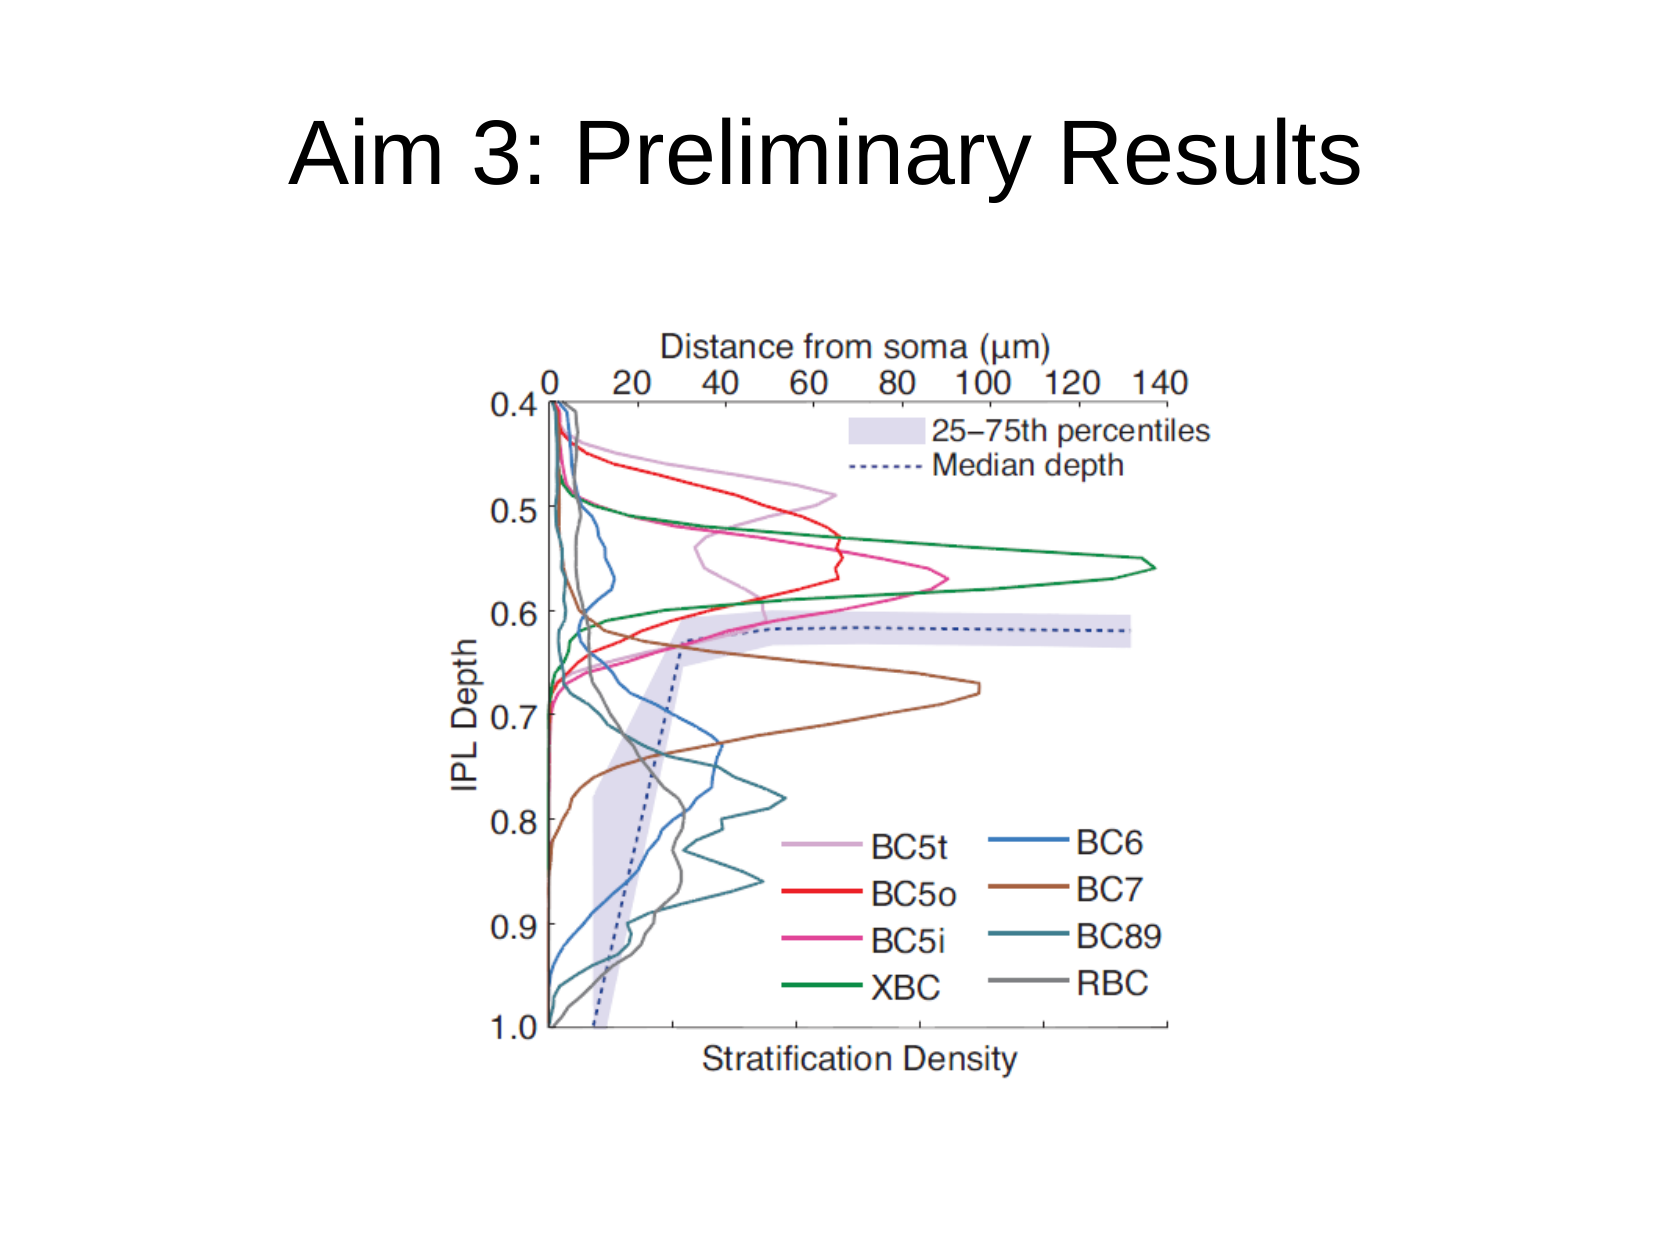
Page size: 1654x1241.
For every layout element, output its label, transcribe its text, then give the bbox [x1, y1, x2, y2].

title Aim 3: Preliminary Results [82, 49, 1571, 257]
picture [442, 324, 1231, 1083]
